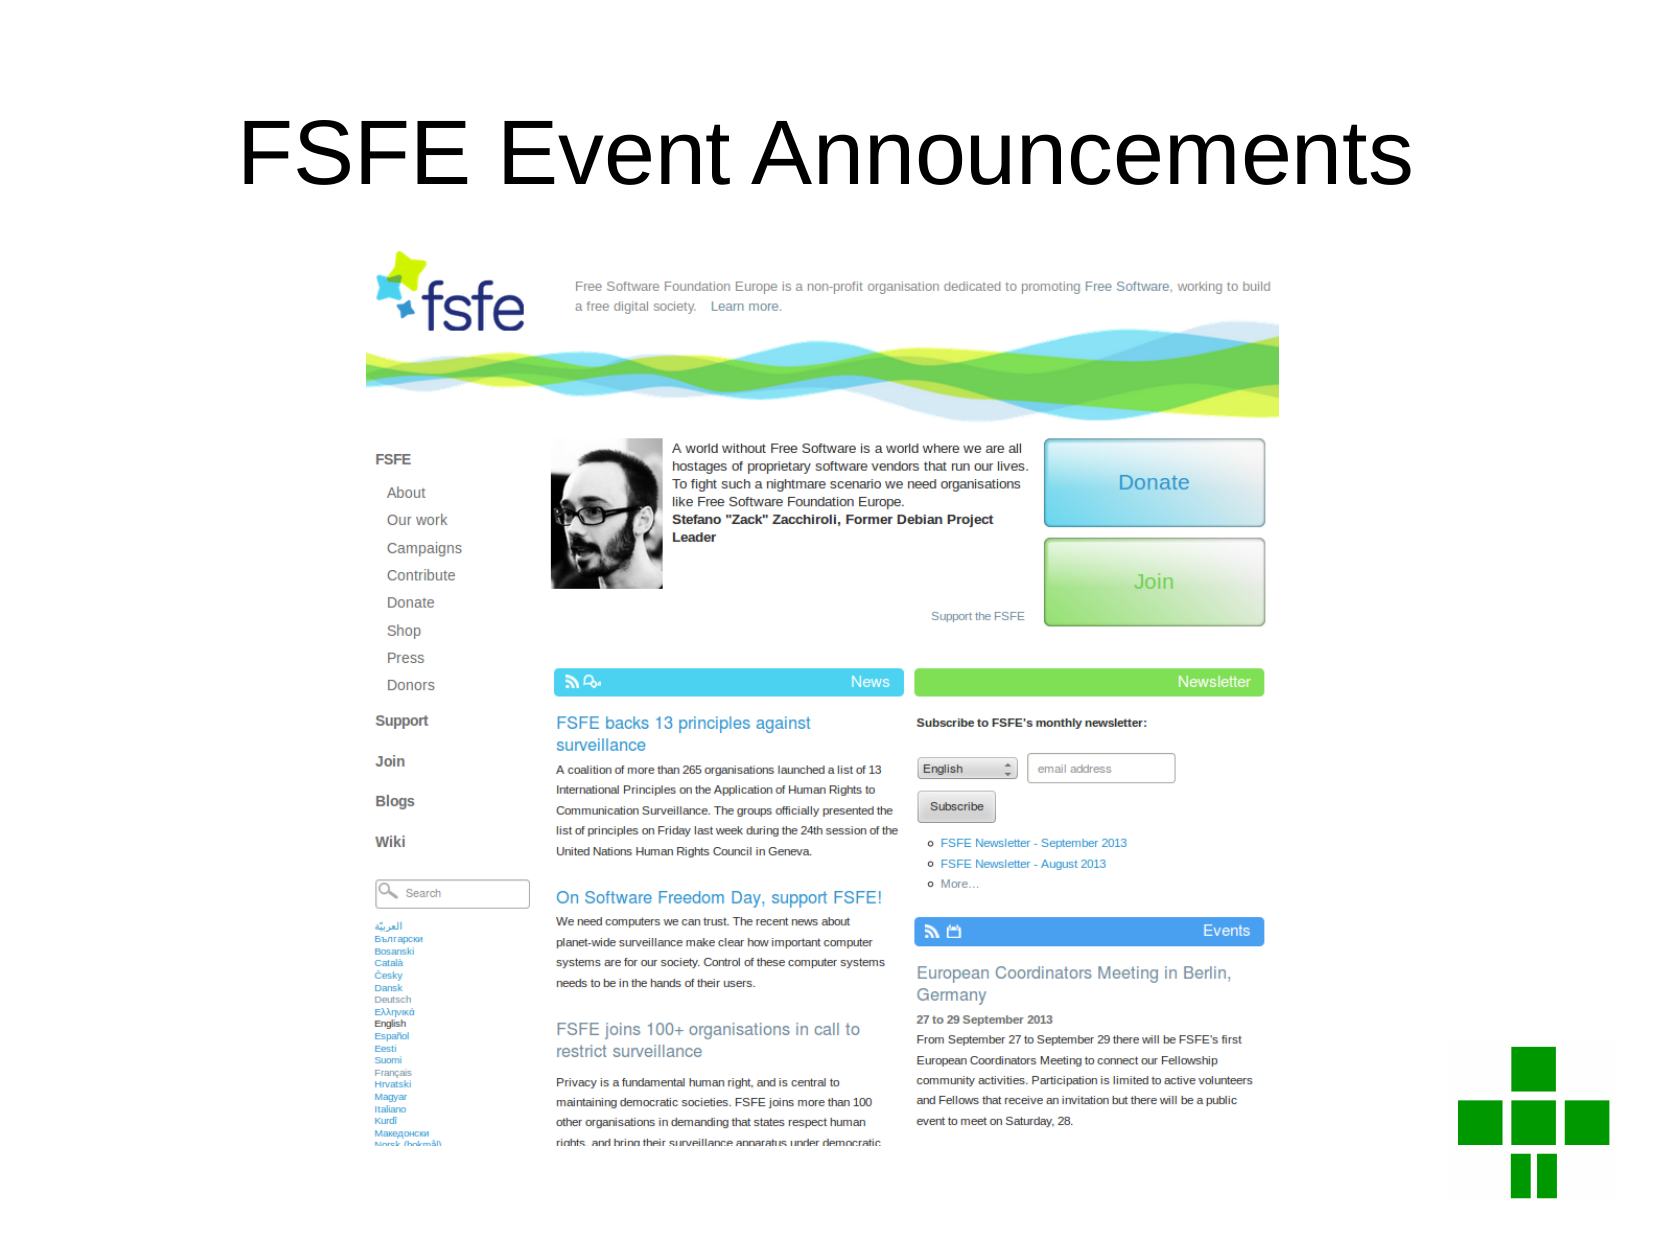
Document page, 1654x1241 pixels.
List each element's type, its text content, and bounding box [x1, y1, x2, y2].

picture [1449, 1035, 1619, 1205]
title FSFE Event Announcements [82, 49, 1571, 257]
picture [366, 246, 1279, 1146]
